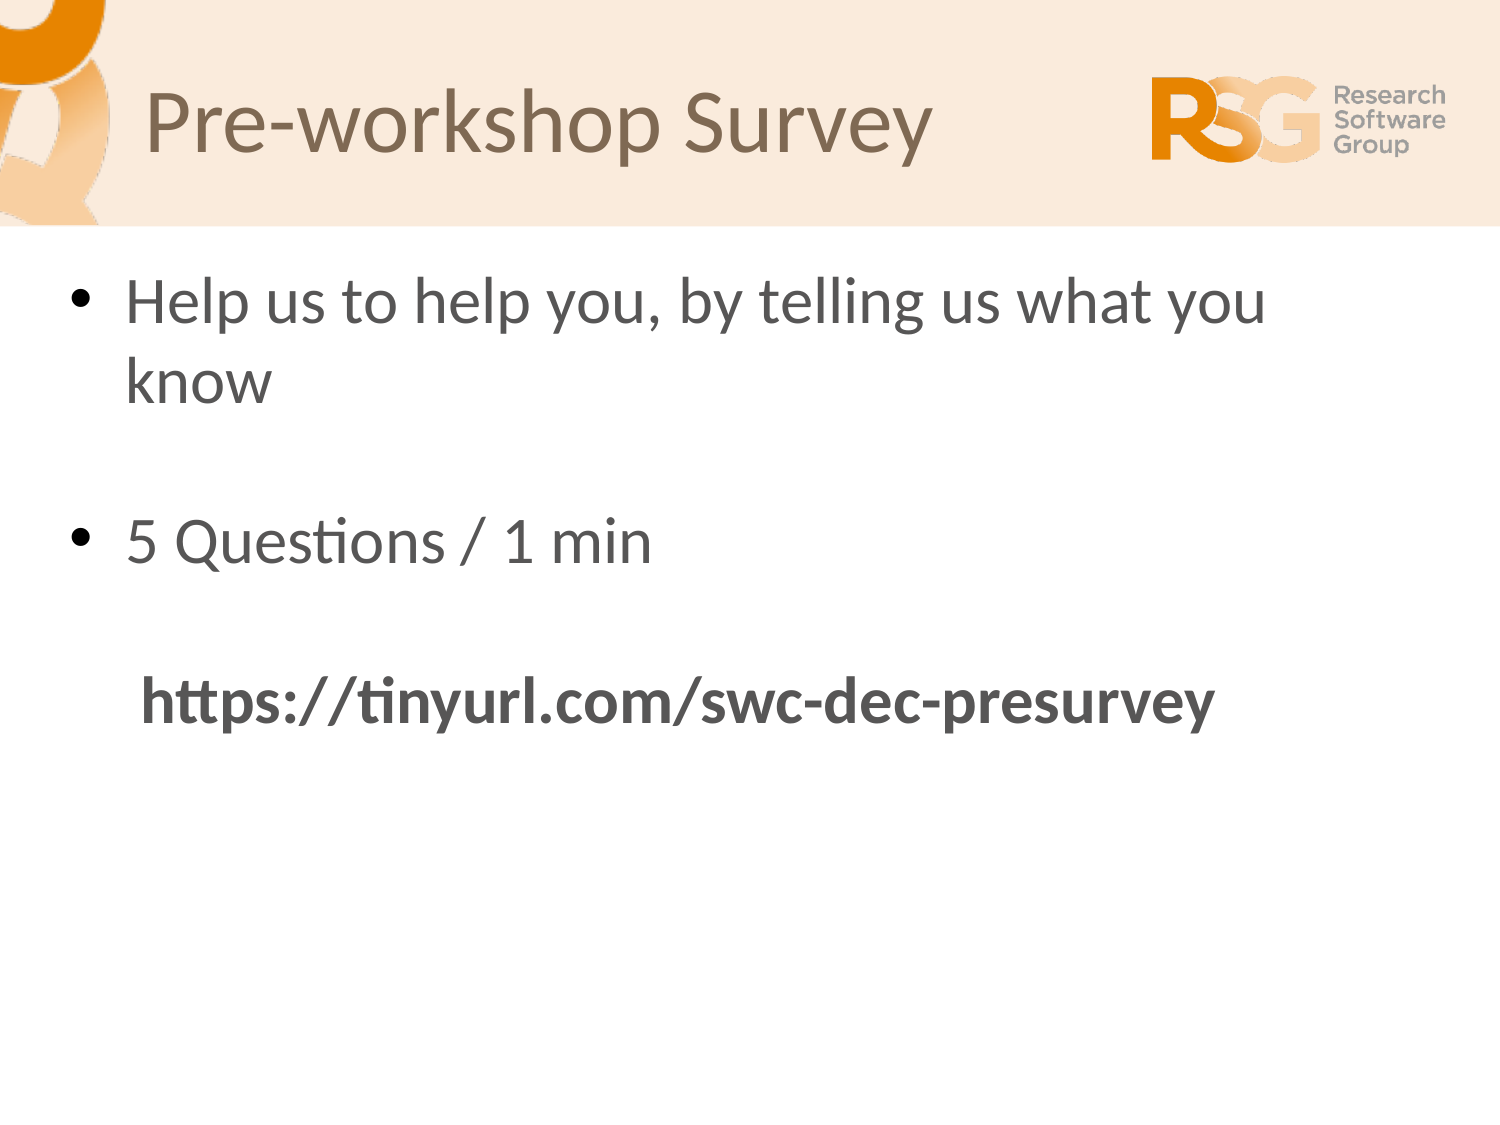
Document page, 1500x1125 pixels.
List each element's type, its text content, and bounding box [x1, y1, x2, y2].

title Pre-workshop Survey [129, 21, 1128, 210]
picture [1100, 27, 1497, 212]
picture [0, 0, 113, 225]
text_box Help us to help you, by telling us what you know 5 Questions / 1 min https://tinyurl.com/swc-dec-presurvey [54, 249, 1425, 356]
